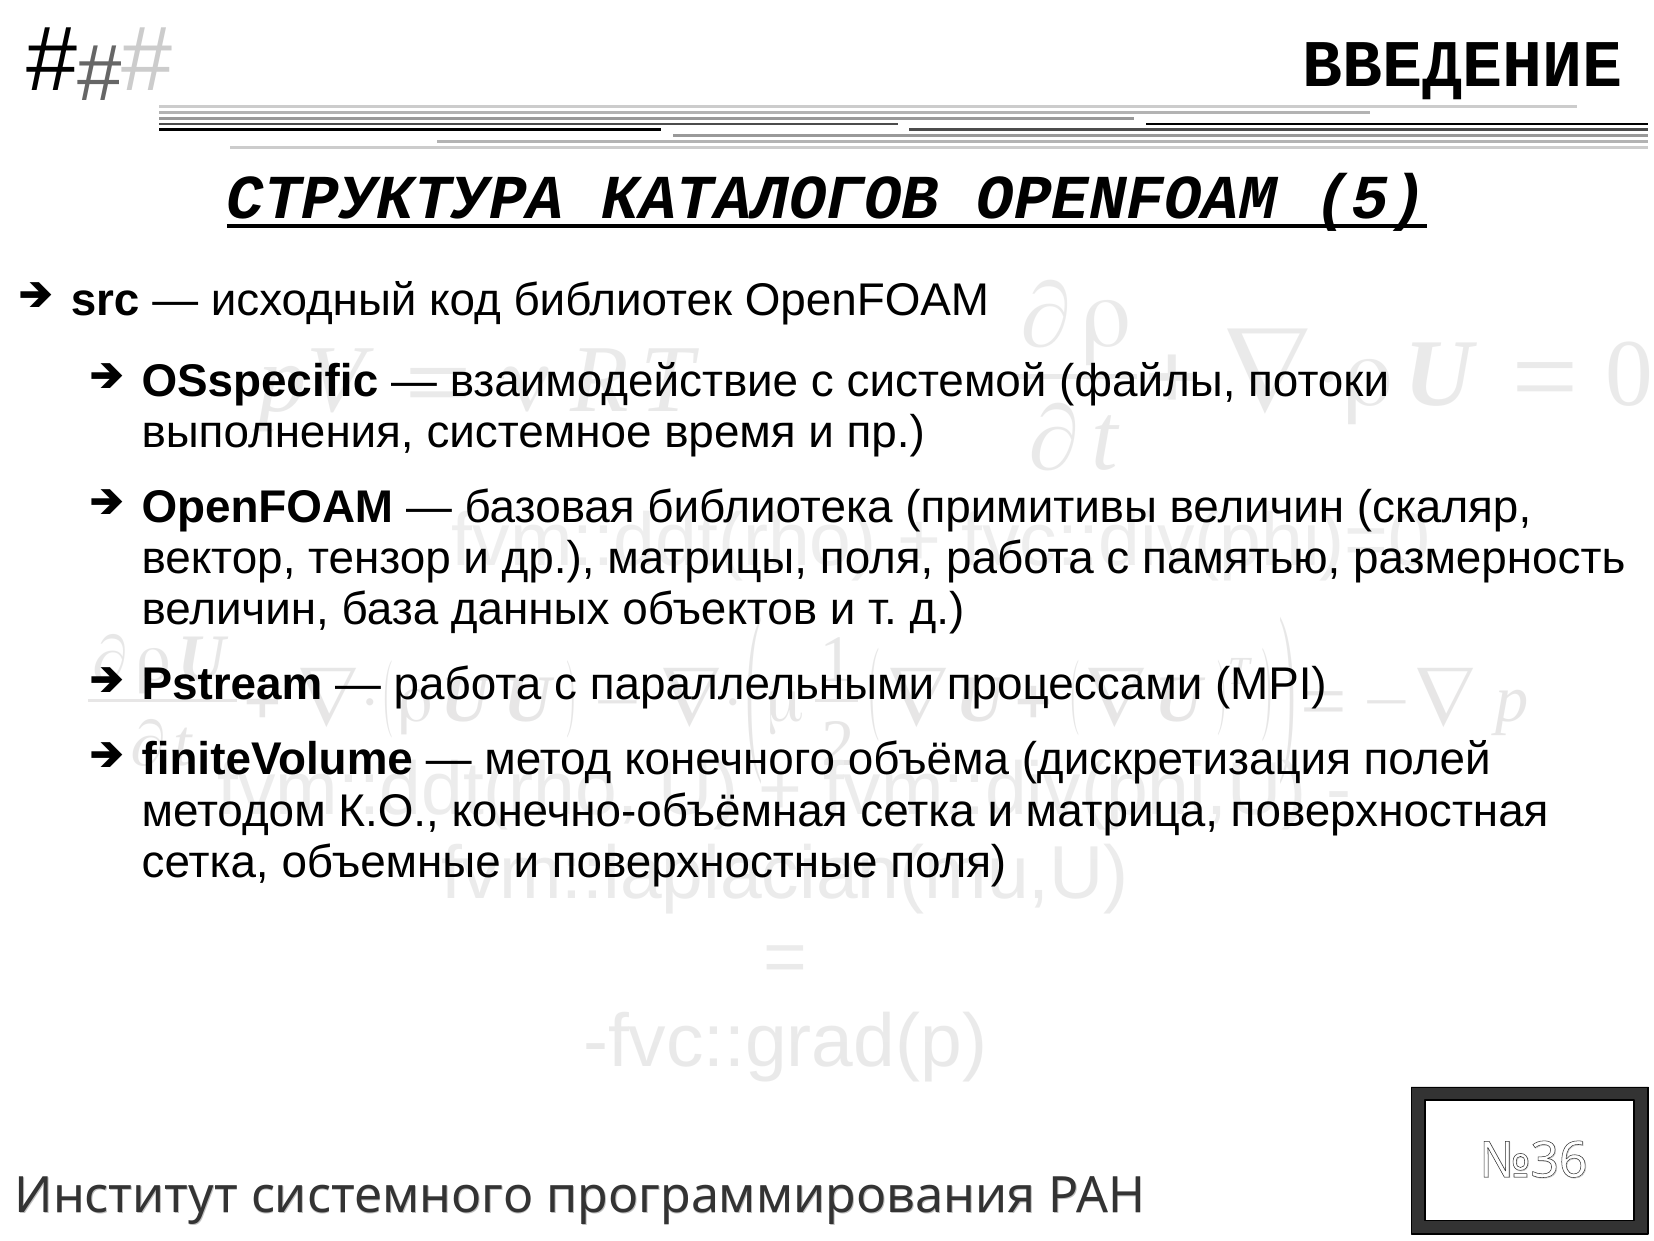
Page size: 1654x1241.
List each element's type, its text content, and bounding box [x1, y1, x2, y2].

list src — исходный код библиотек OpenFOAM OSspecific — взаимодействие с системой (файлы, потоки выполнения, системное время и пр.) OpenFOAM — базовая библиотека (примитивы величин (скаляр, вектор, тензор и др.), матрицы, поля, работа с памятью, размерность величин, база данных объектов и т. д.) Pstream — работа с параллельными процессами (MPI) finiteVolume — метод конечного объёма (дискретизация полей методом К.О., конечно-объёмная сетка и матрица, поверхностная сетка, объемные и поверхностные поля) [0, 274, 1654, 1093]
title СТРУКТУРА КАТАЛОГОВ OPENFOAM (5) [0, 147, 1654, 257]
